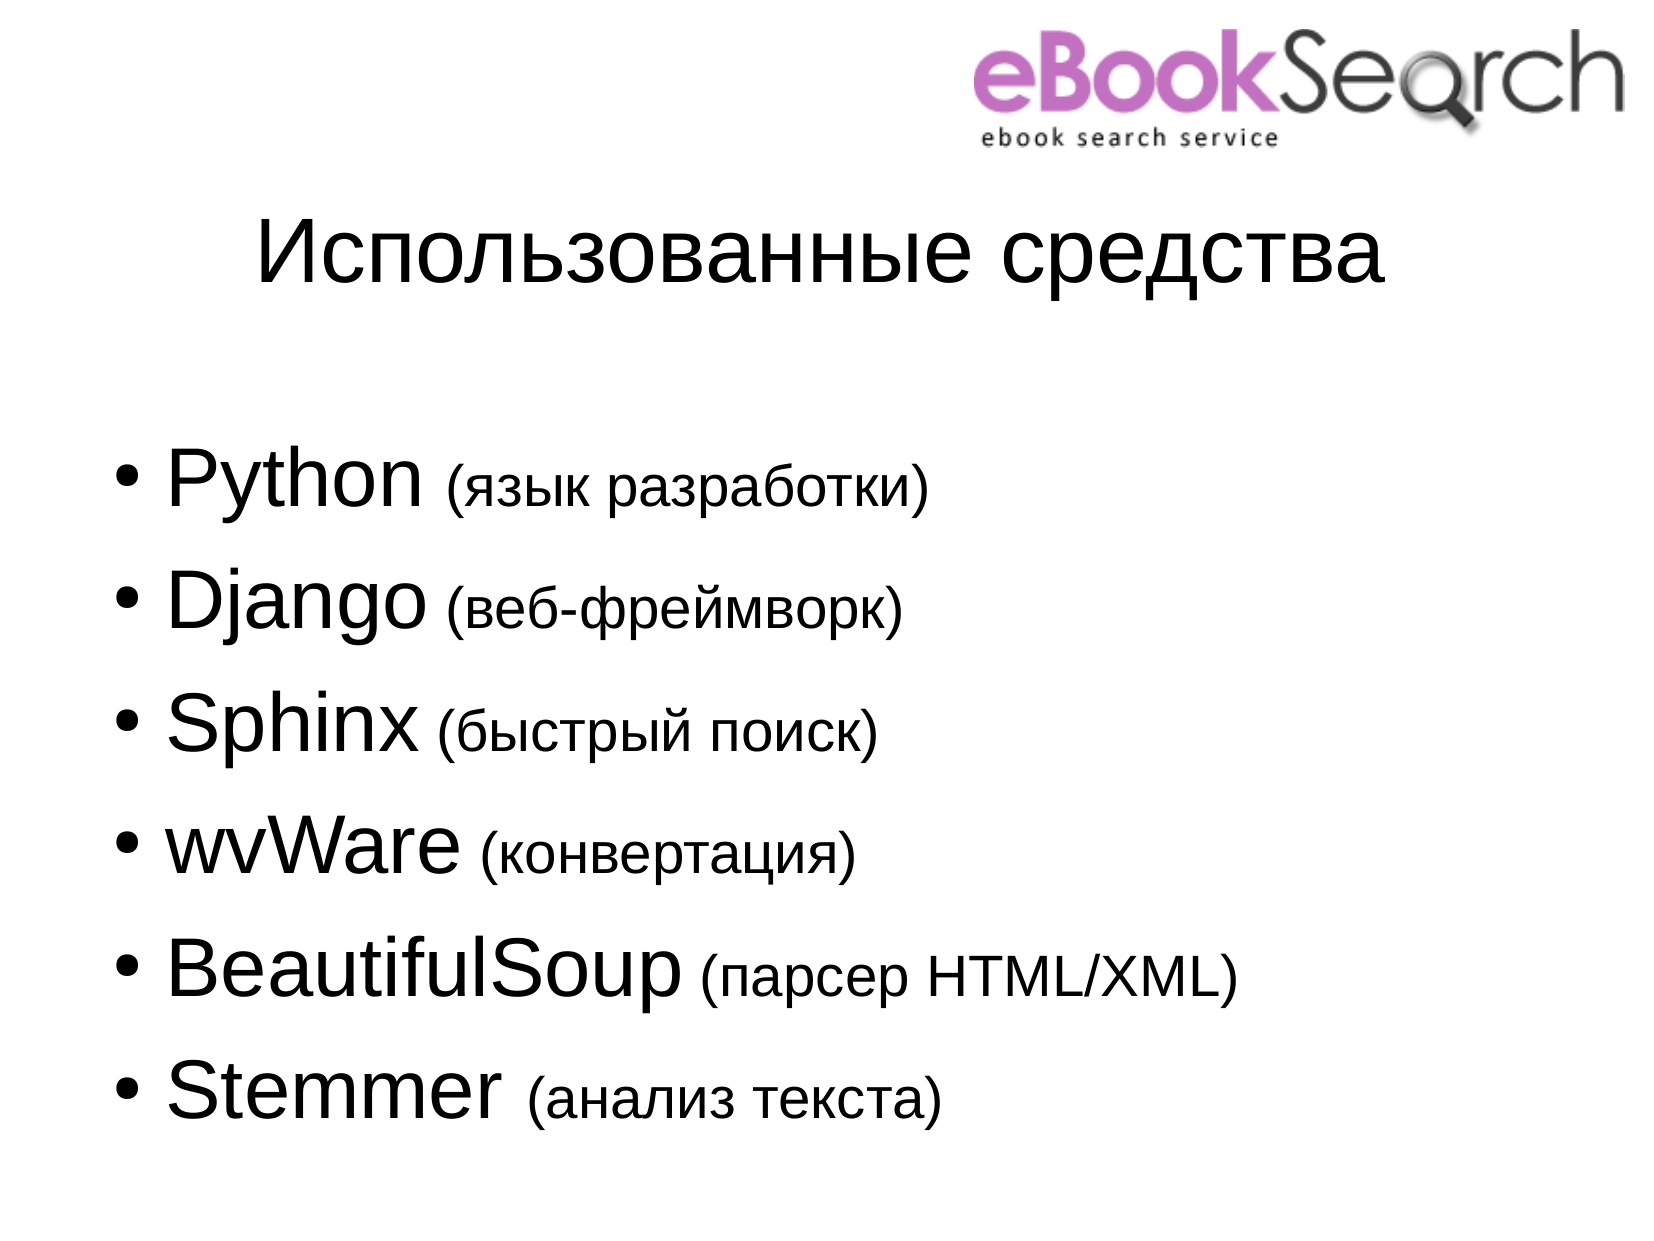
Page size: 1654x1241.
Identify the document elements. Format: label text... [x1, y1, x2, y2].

picture [974, 29, 1625, 148]
list Python (язык разработки) Django (веб-фреймворк) Sphinx (быстрый поиск) wvWare (конвертация) BeautifulSoup (парсер HTML/XML) Stemmer (анализ текста) [94, 431, 1583, 1241]
title Использованные средства [76, 147, 1566, 355]
